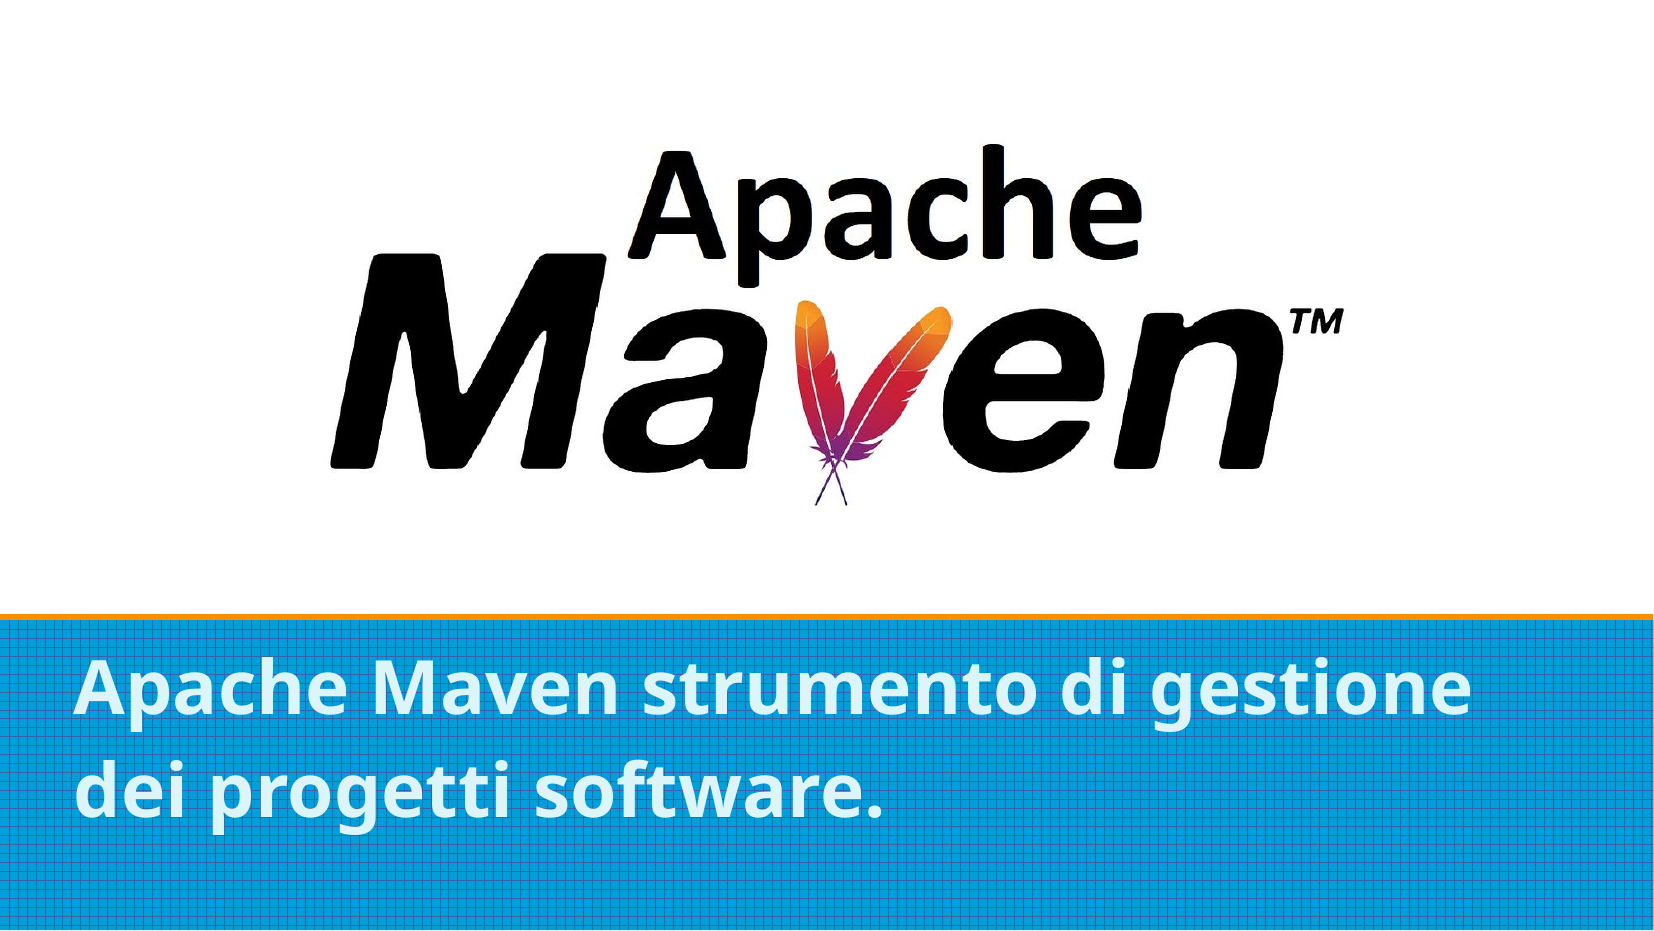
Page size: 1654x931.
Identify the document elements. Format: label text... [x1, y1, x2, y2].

picture [265, 24, 1420, 591]
subtitle Apache Maven strumento di gestione dei progetti software. [73, 634, 1551, 840]
